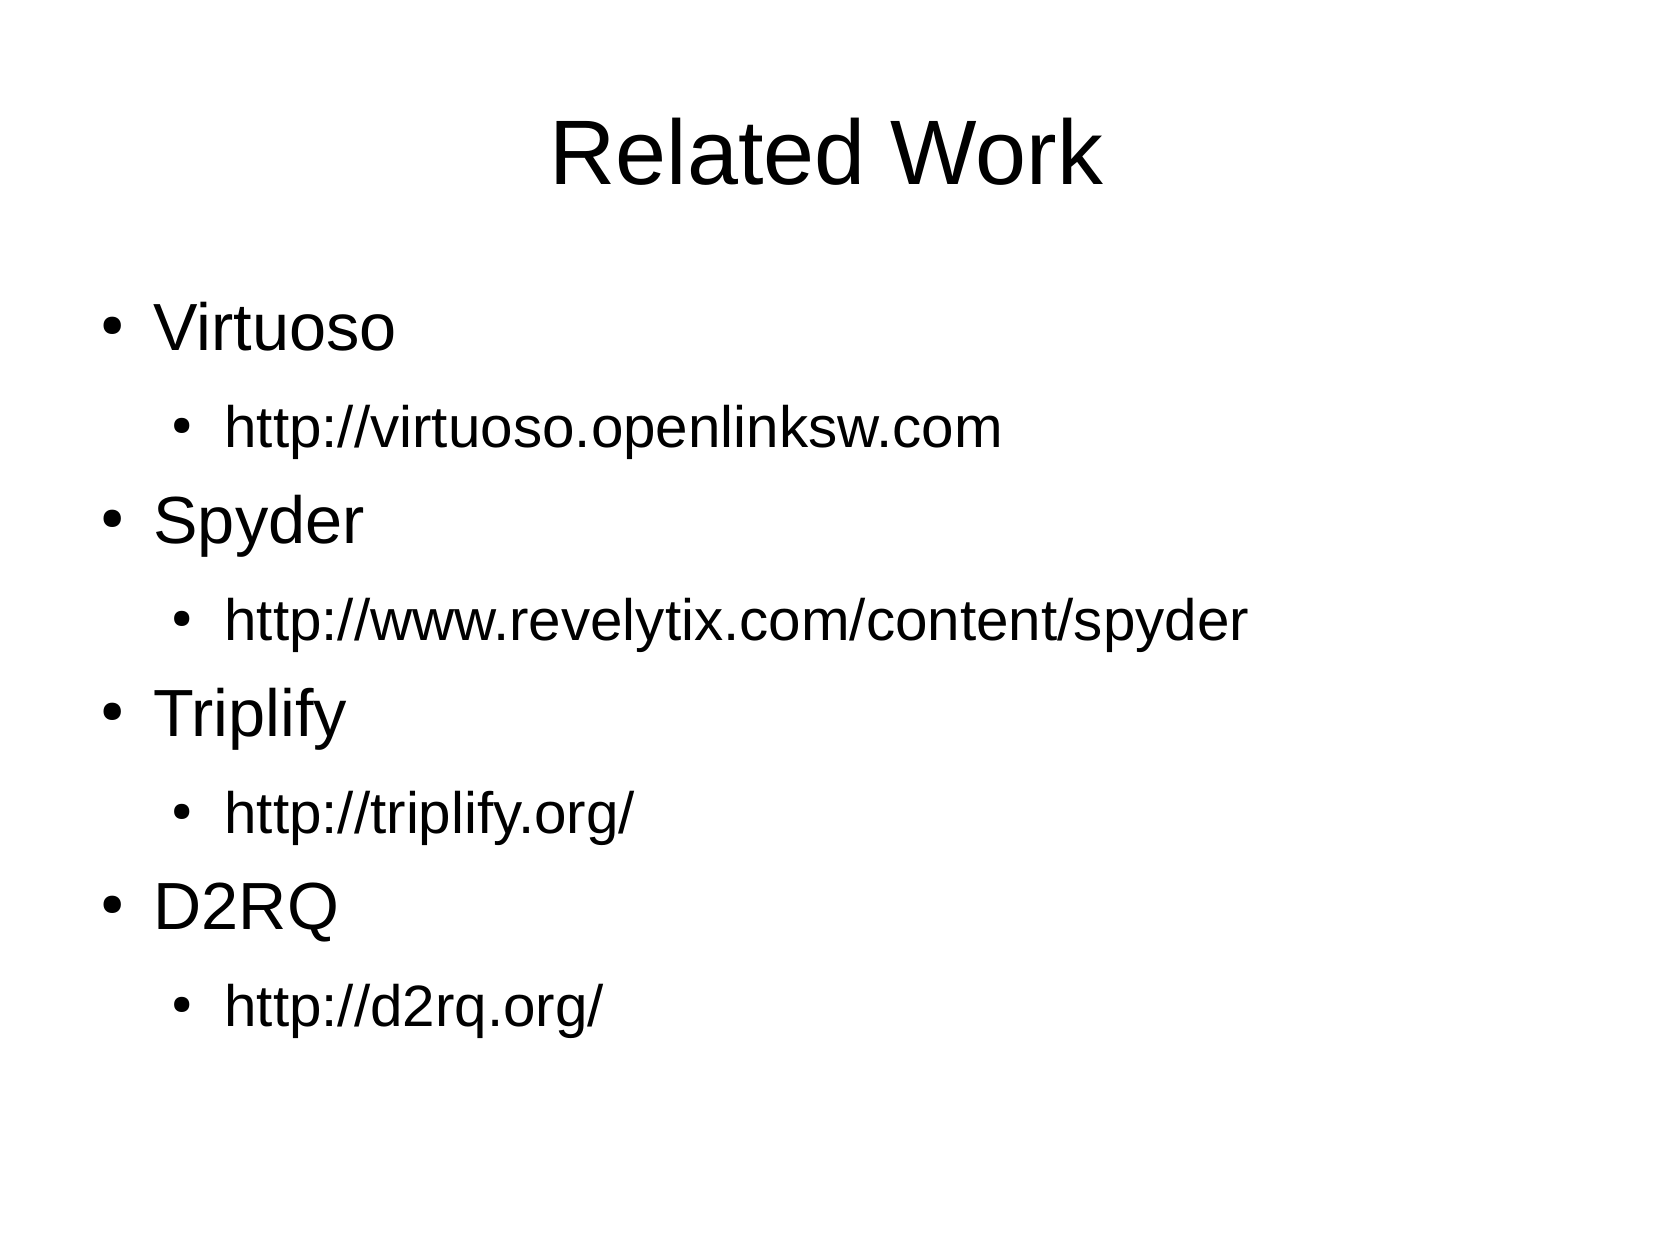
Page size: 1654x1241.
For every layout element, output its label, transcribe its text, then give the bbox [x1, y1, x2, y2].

title Related Work [82, 49, 1571, 257]
list Virtuoso http://virtuoso.openlinksw.com Spyder http://www.revelytix.com/content/spyder Triplify http://triplify.org/ D2RQ http://d2rq.org/ [82, 290, 1571, 1136]
